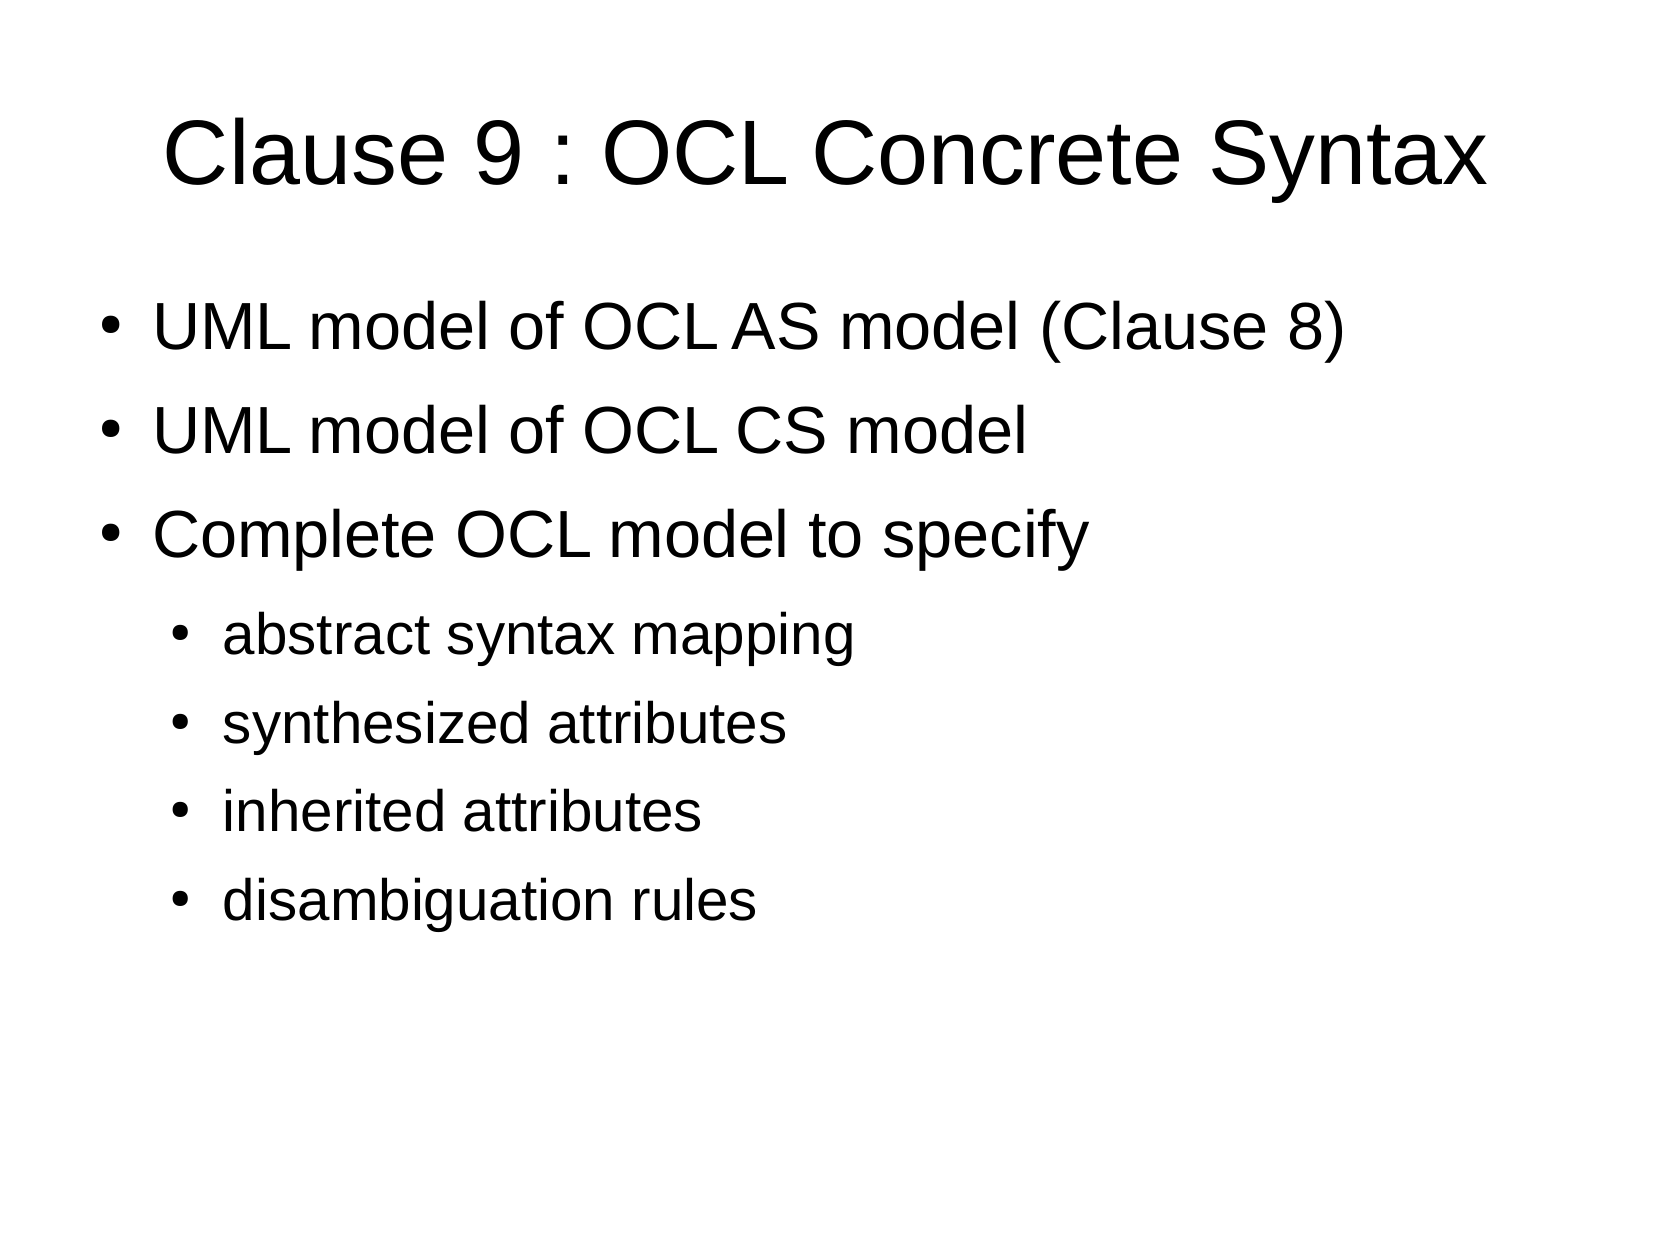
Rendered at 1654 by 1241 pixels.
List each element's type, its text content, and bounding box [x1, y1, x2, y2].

title Clause 9 : OCL Concrete Syntax [82, 56, 1571, 250]
list UML model of OCL AS model (Clause 8) UML model of OCL CS model Complete OCL model to specify abstract syntax mapping synthesized attributes inherited attributes disambiguation rules [81, 288, 1570, 1093]
